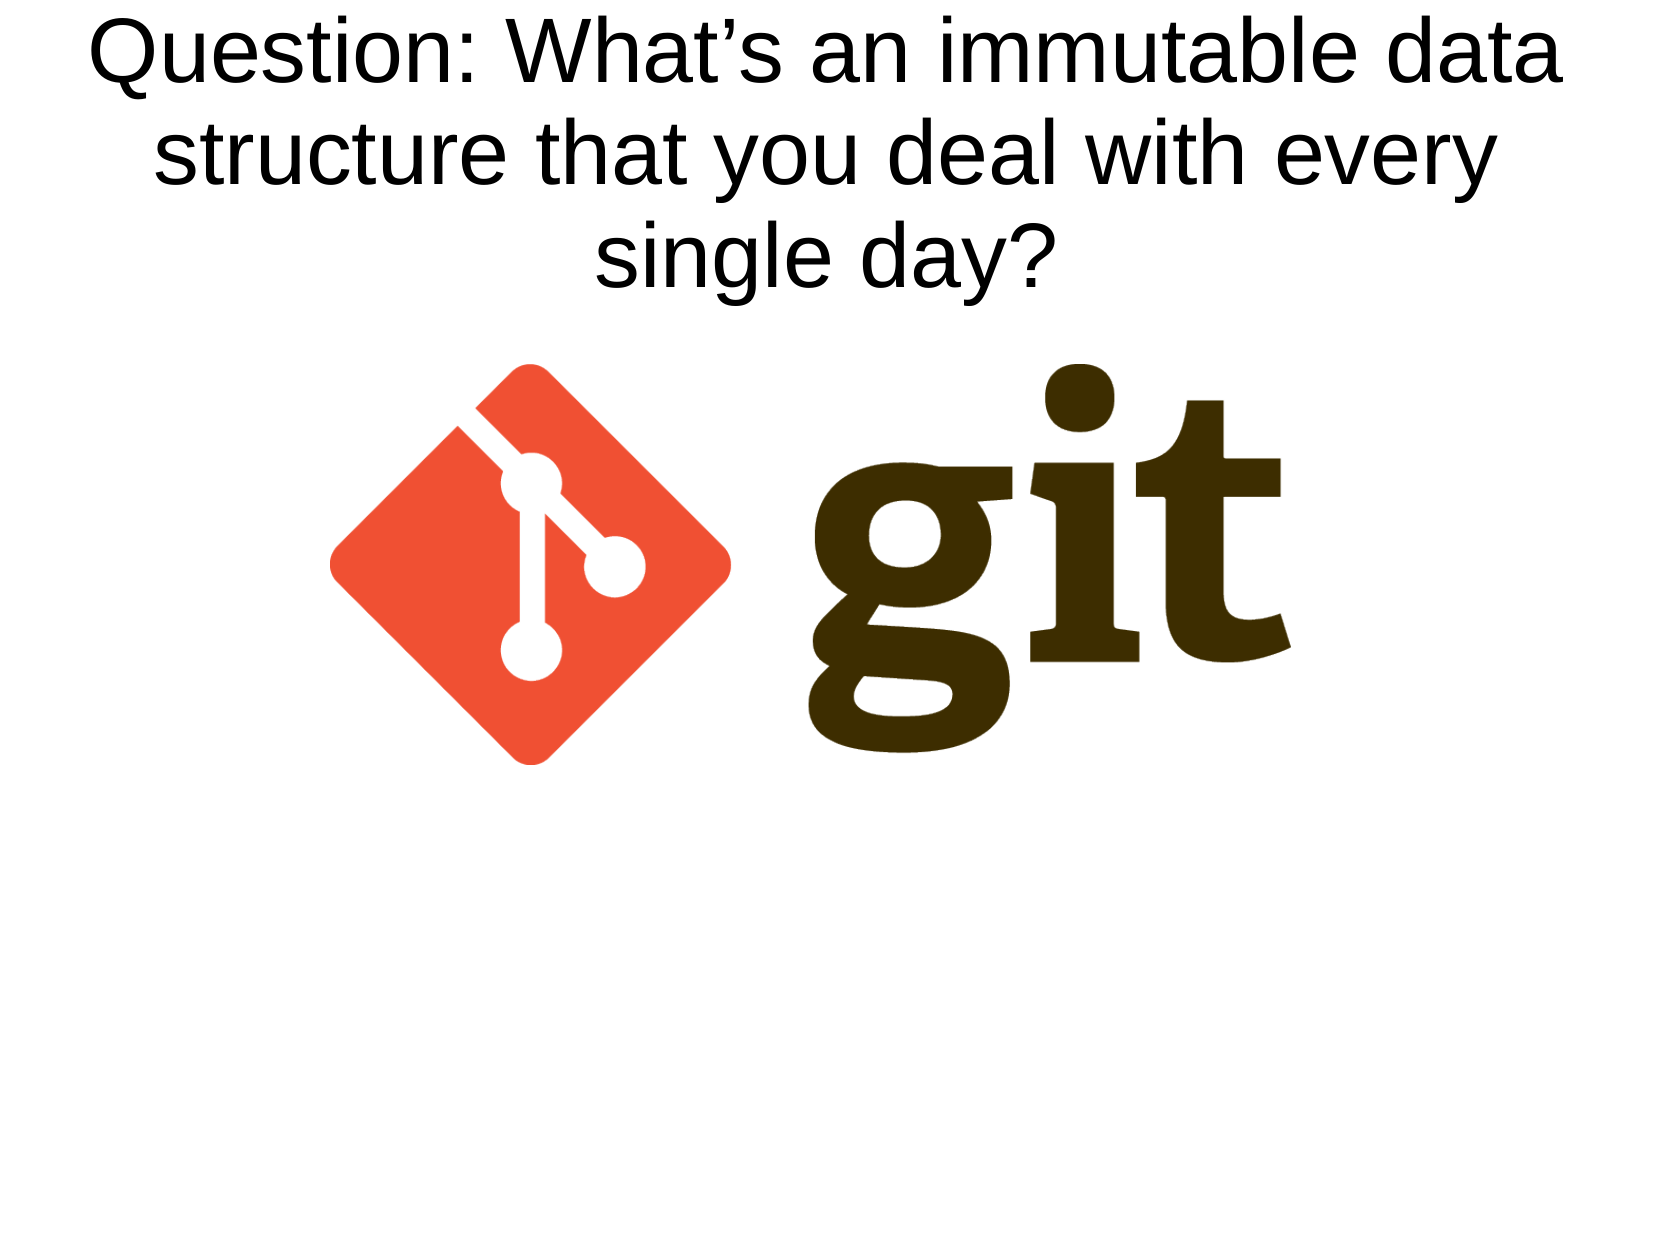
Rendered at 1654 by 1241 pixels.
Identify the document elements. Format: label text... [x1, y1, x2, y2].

picture [330, 364, 1291, 766]
title Question: What’s an immutable data structure that you deal with every single day? [82, 0, 1571, 307]
